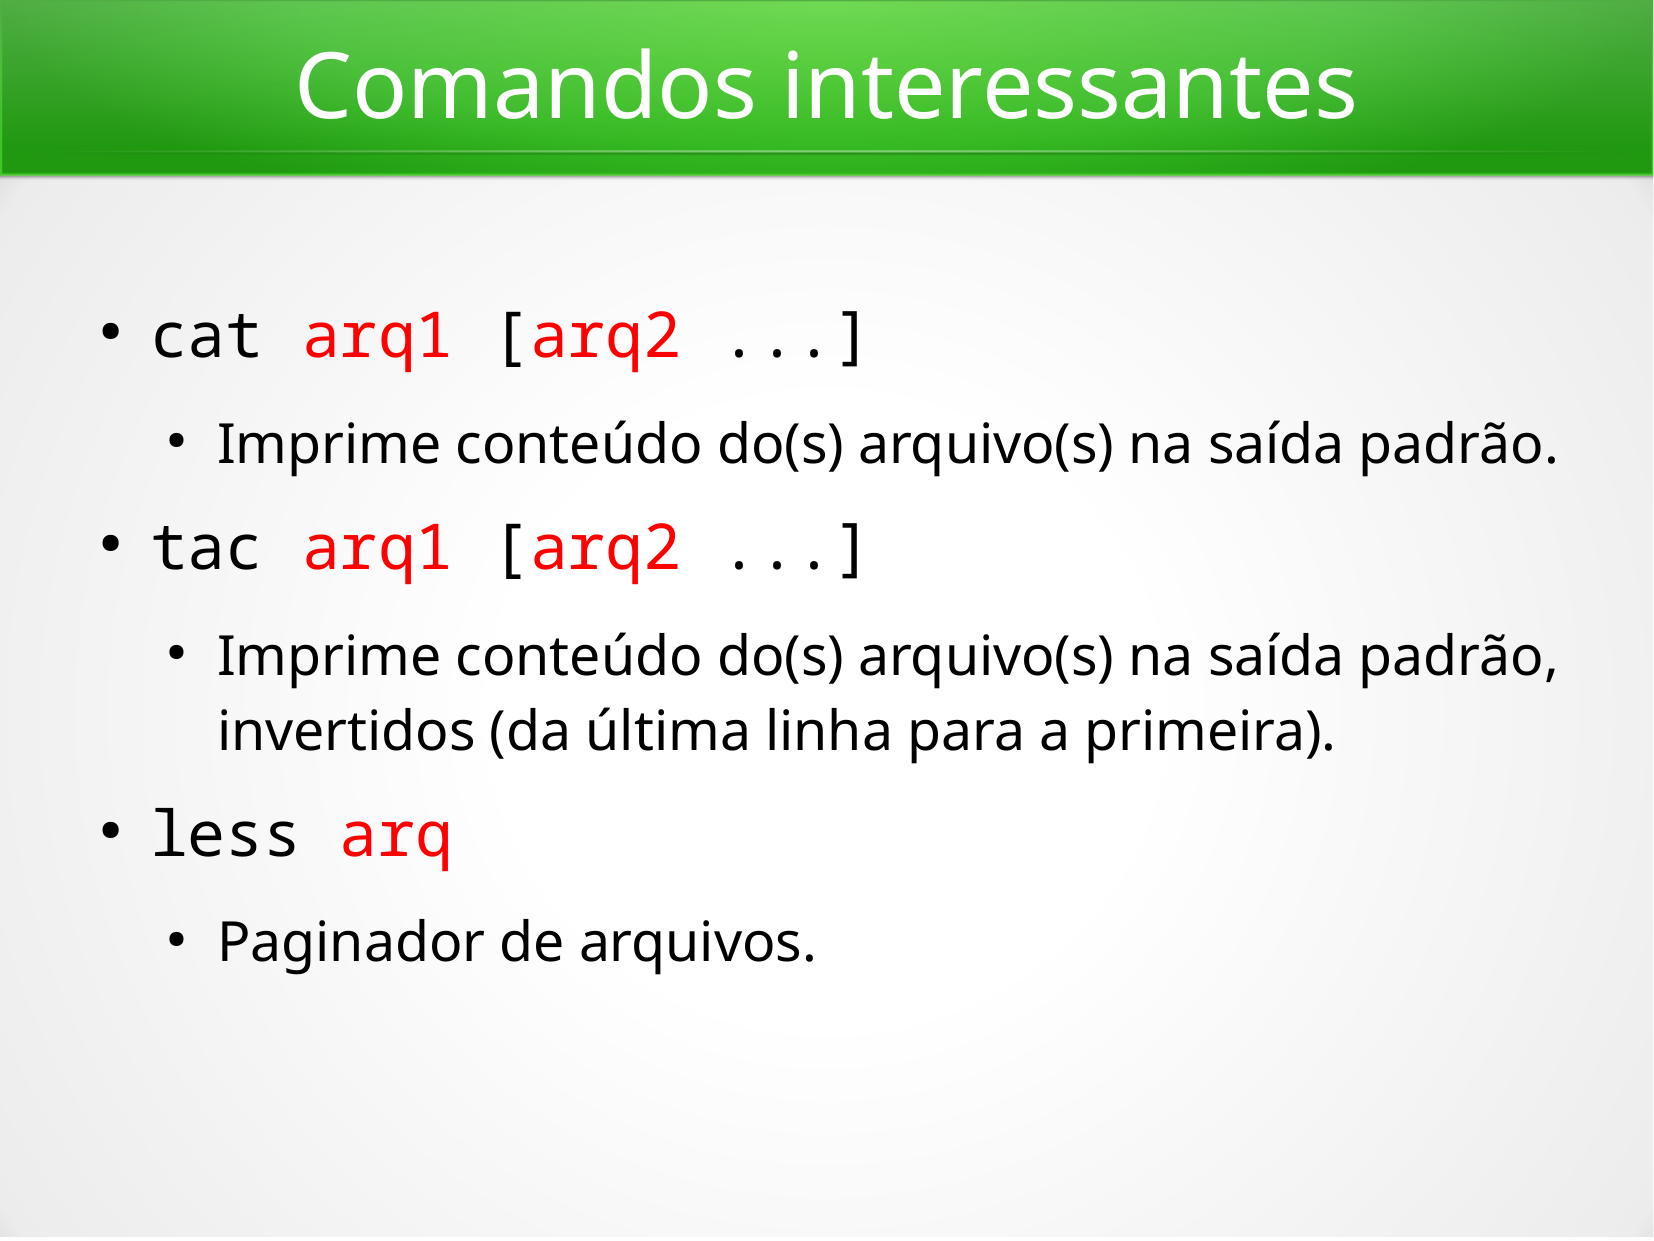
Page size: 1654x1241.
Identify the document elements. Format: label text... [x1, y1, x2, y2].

list cat arq1 [arq2 ...] Imprime conteúdo do(s) arquivo(s) na saída padrão. tac arq1 [arq2 ...] Imprime conteúdo do(s) arquivo(s) na saída padrão, invertidos (da última linha para a primeira). less arq Paginador de arquivos. [82, 290, 1571, 1010]
title Comandos interessantes [82, 11, 1571, 154]
picture [0, 0, 1654, 1237]
